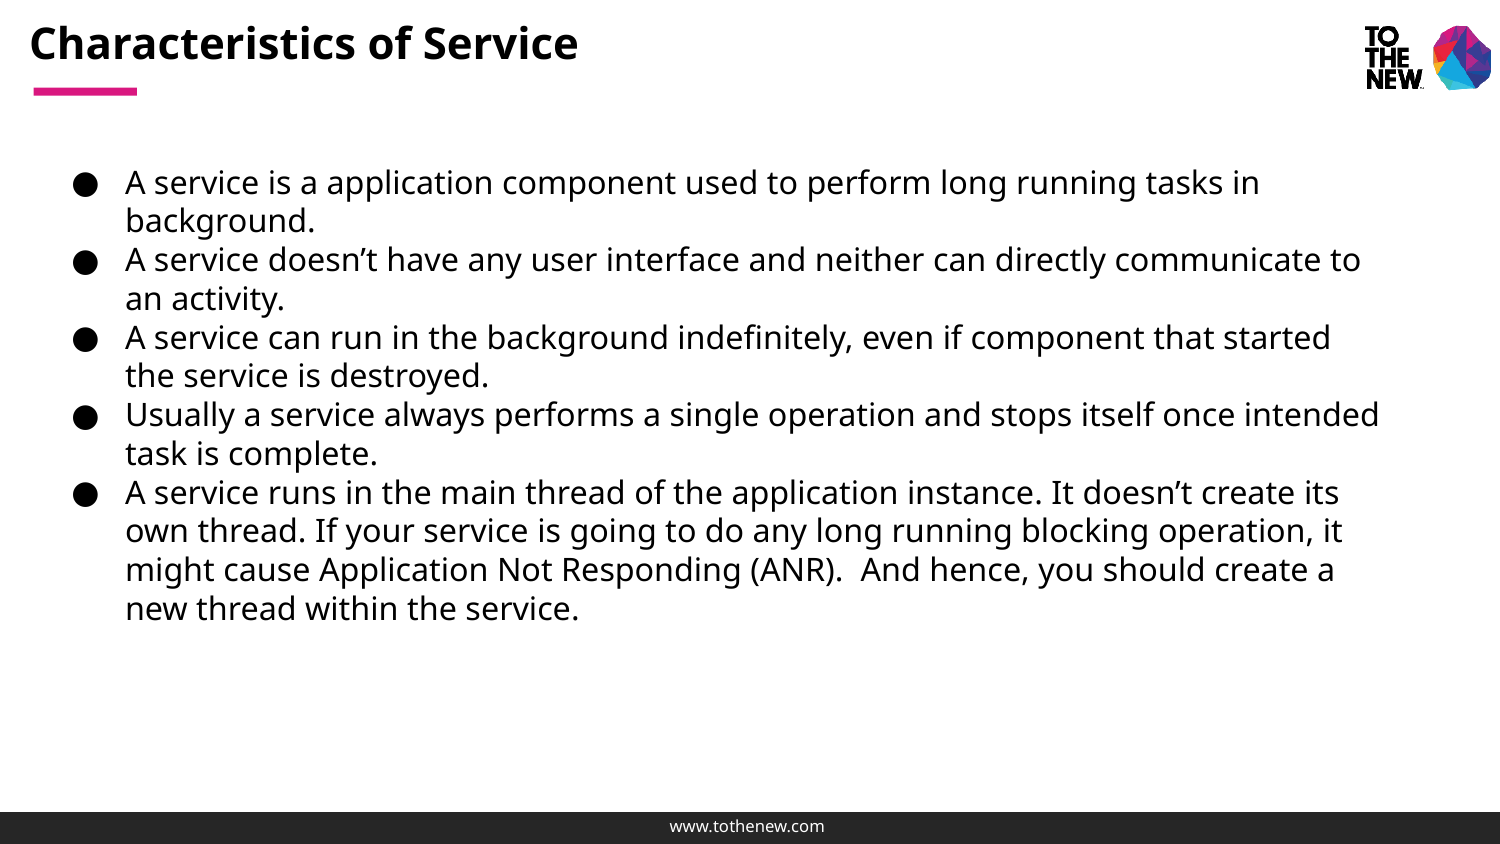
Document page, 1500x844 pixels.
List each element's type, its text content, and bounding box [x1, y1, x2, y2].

list A service is a application component used to perform long running tasks in background. A service doesn’t have any user interface and neither can directly communicate to an activity. A service can run in the background indefinitely, even if component that started the service is destroyed. Usually a service always performs a single operation and stops itself once intended task is complete. A service runs in the main thread of the application instance. It doesn’t create its own thread. If your service is going to do any long running blocking operation, it might cause Application Not Responding (ANR). And hence, you should create a new thread within the service. [35, 154, 1404, 718]
title Characteristics of Service [14, 14, 1350, 85]
picture [1350, 0, 1500, 116]
